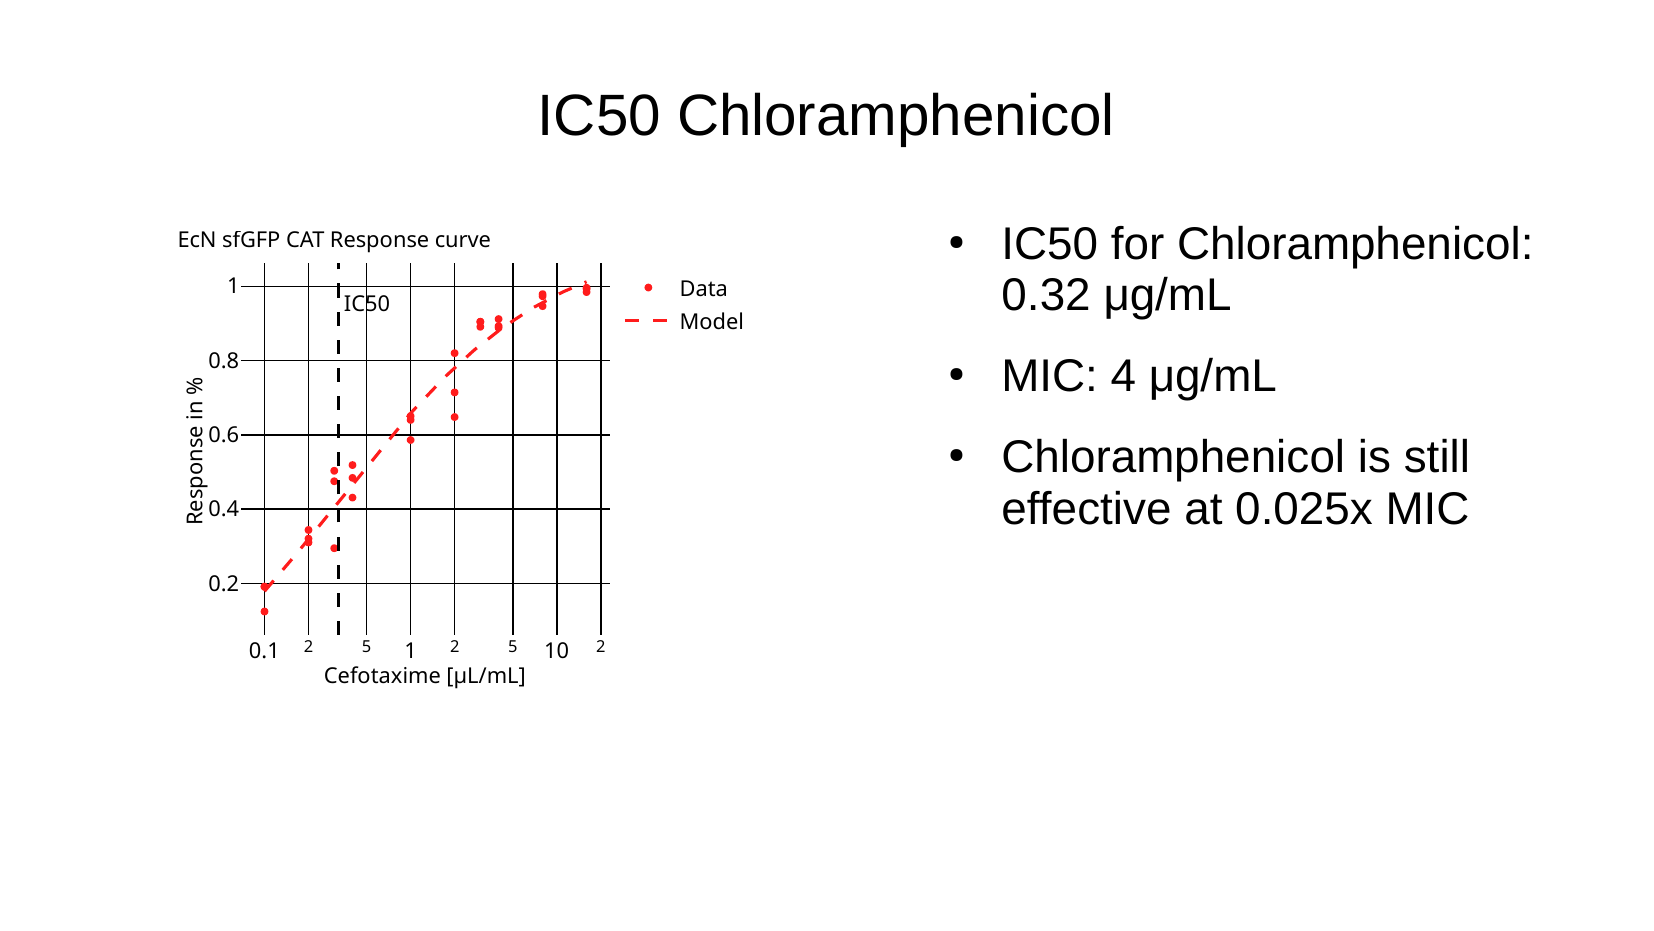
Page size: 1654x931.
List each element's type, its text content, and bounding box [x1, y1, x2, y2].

picture [147, 231, 749, 713]
title IC50 Chloramphenicol [82, 37, 1571, 193]
list IC50 for Chloramphenicol: 0.32 μg/mL MIC: 4 μg/mL Chloramphenicol is still effective at 0.025x MIC [930, 217, 1571, 758]
